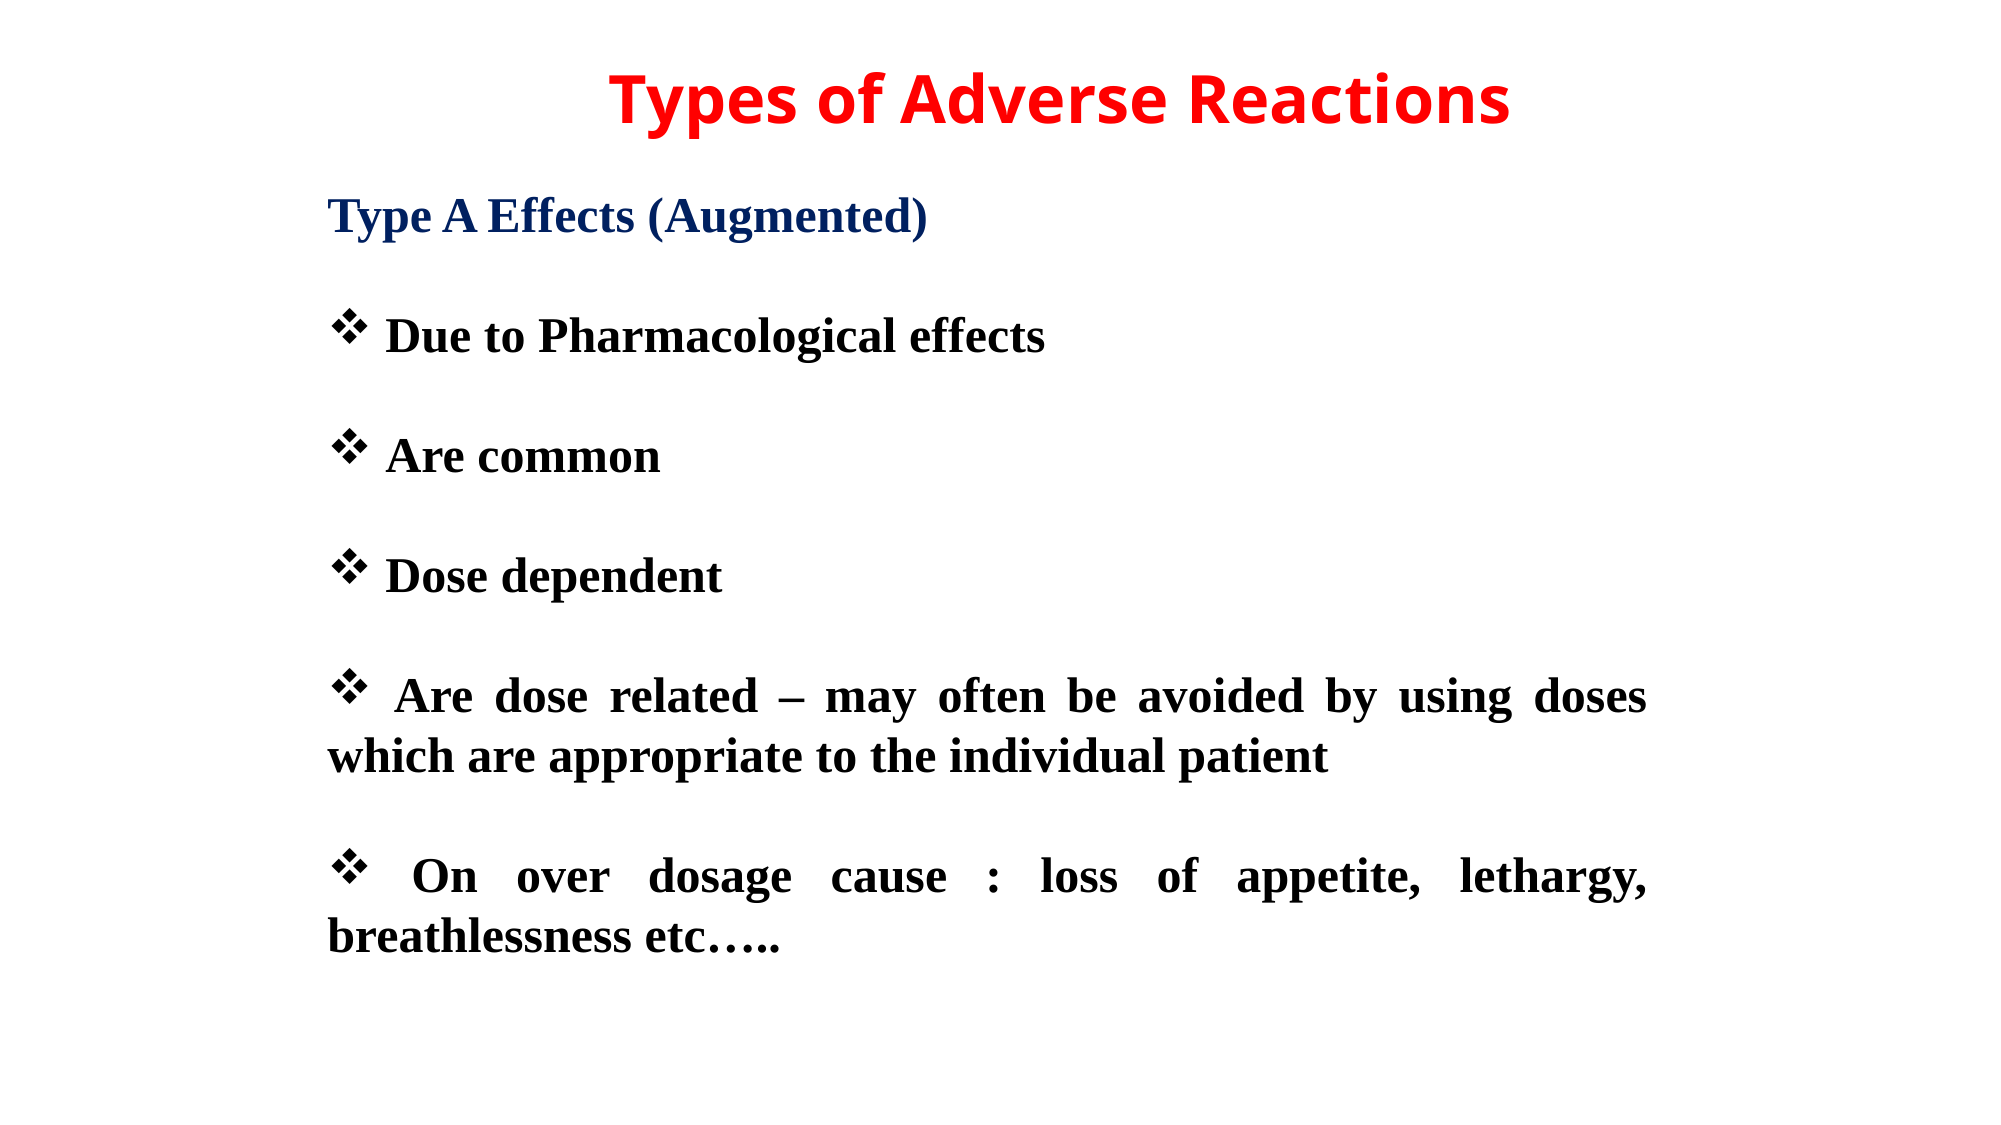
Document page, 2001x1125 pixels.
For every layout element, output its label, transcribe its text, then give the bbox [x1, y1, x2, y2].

text_box Types of Adverse Reactions [594, 49, 1528, 145]
text_box Type A Effects (Augmented) Due to Pharmacological effects Are common Dose dependent Are dose related – may often be avoided by using doses which are appropriate to the individual patient On over dosage cause : loss of appetite, lethargy, breathlessness etc….. [312, 174, 1663, 970]
